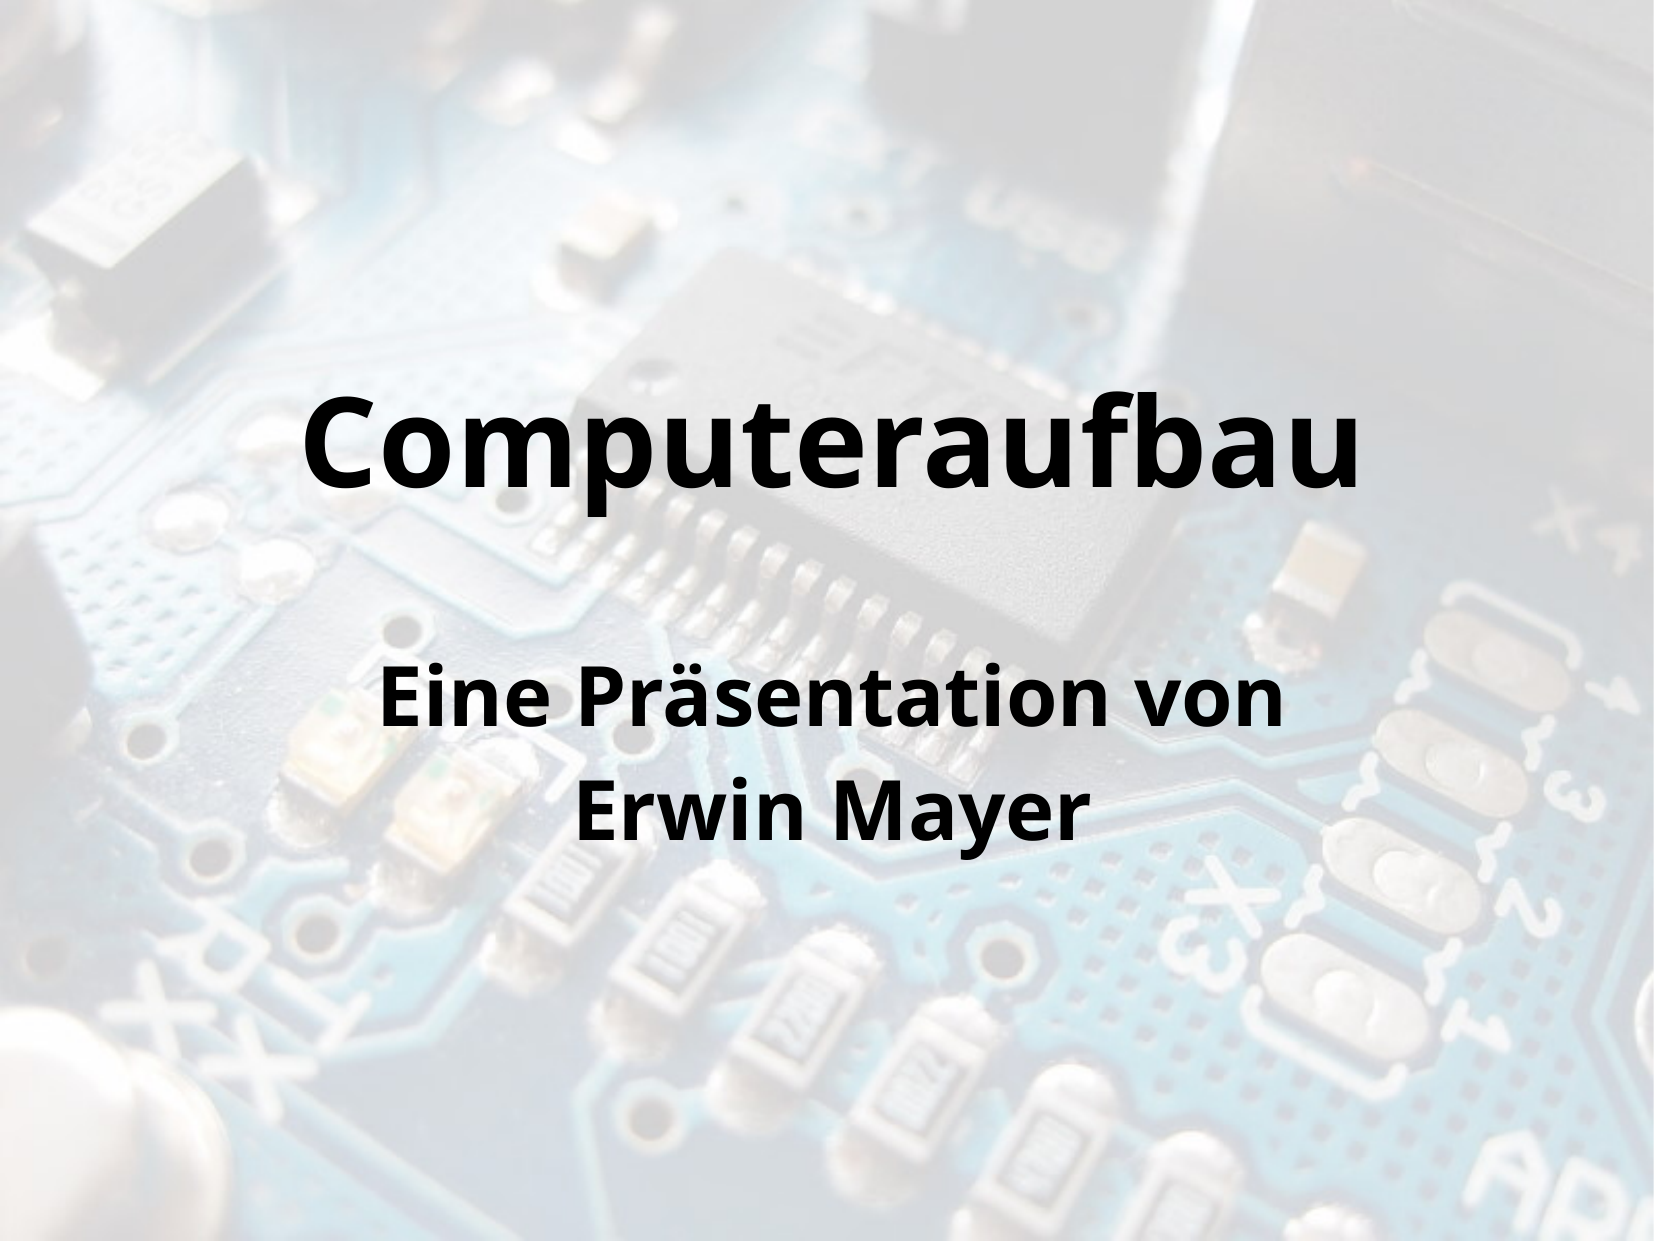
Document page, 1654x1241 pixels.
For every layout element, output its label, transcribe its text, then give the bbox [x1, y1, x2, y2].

subtitle Computeraufbau Eine Präsentation von Erwin Mayer [70, 49, 1595, 1170]
picture [0, 0, 1654, 1241]
